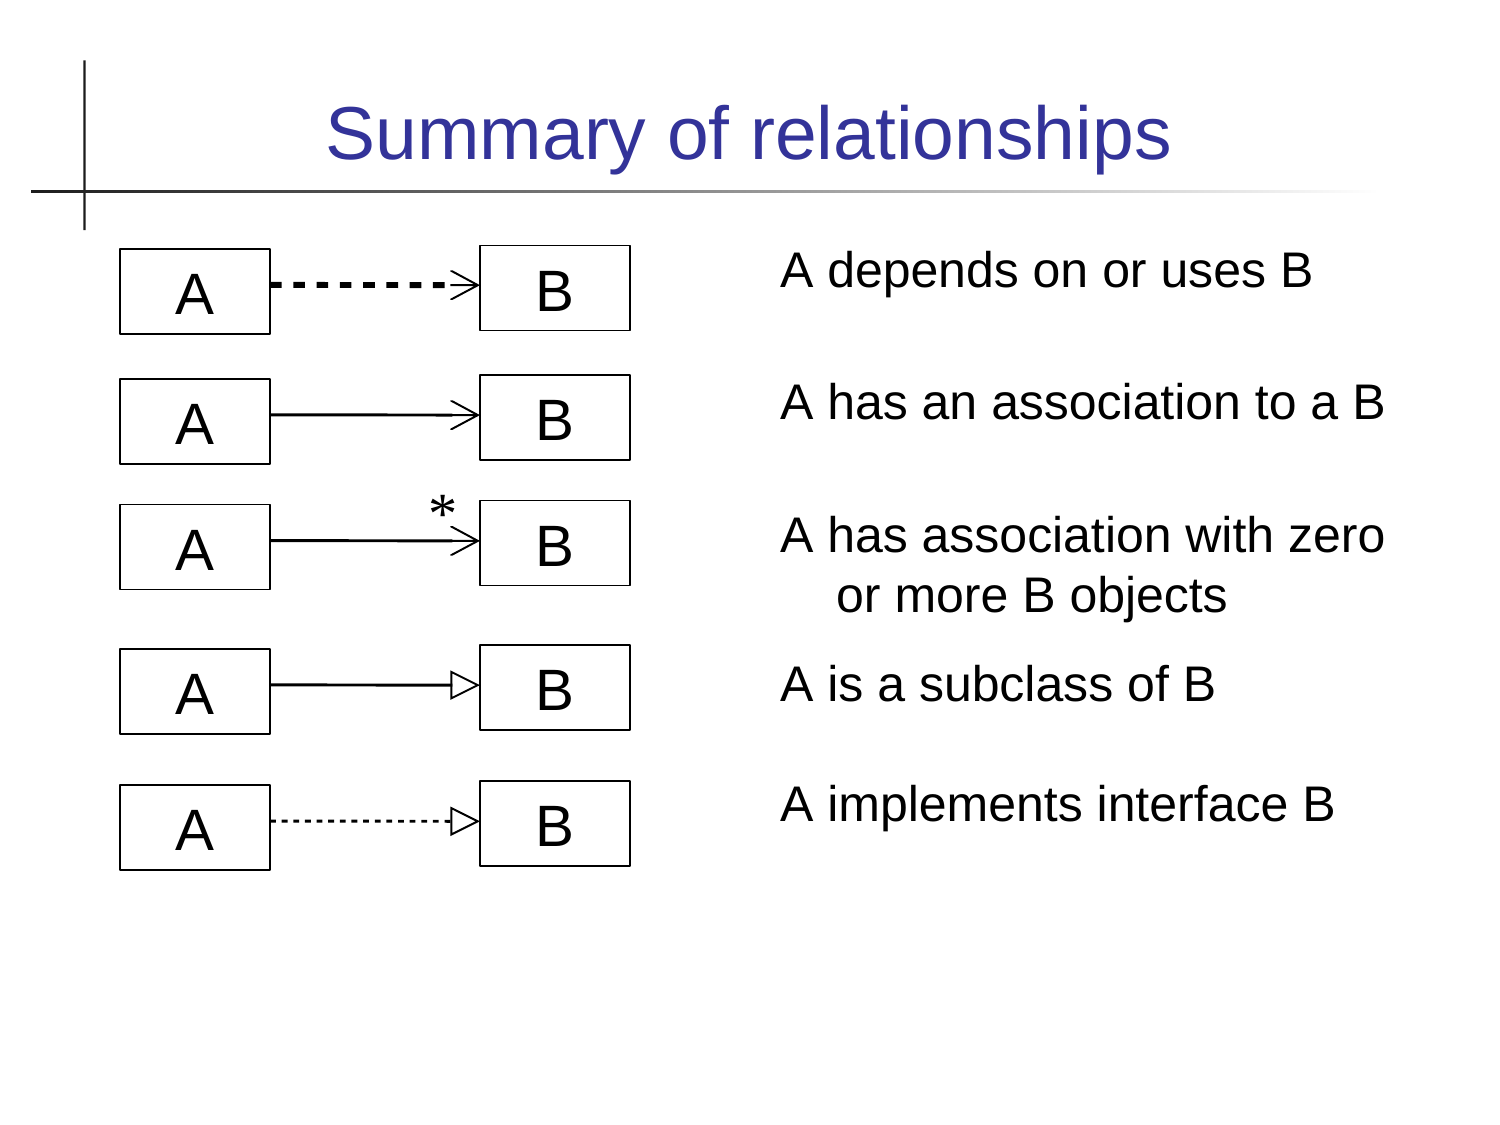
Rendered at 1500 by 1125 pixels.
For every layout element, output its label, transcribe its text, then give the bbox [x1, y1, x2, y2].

list A depends on or uses B A has an association to a B A has association with zero or more B objects A is a subclass of B A implements interface B [765, 229, 1408, 960]
text_box A [120, 378, 271, 464]
text_box A [120, 249, 271, 335]
title Summary of relationships [100, 42, 1398, 183]
text_box B [479, 500, 631, 586]
text_box B [479, 245, 631, 331]
text_box * [413, 468, 474, 554]
text_box B [479, 645, 631, 730]
text_box B [479, 375, 631, 460]
text_box A [120, 504, 271, 590]
text_box A [120, 648, 271, 734]
text_box A [120, 785, 271, 871]
text_box B [479, 781, 631, 867]
